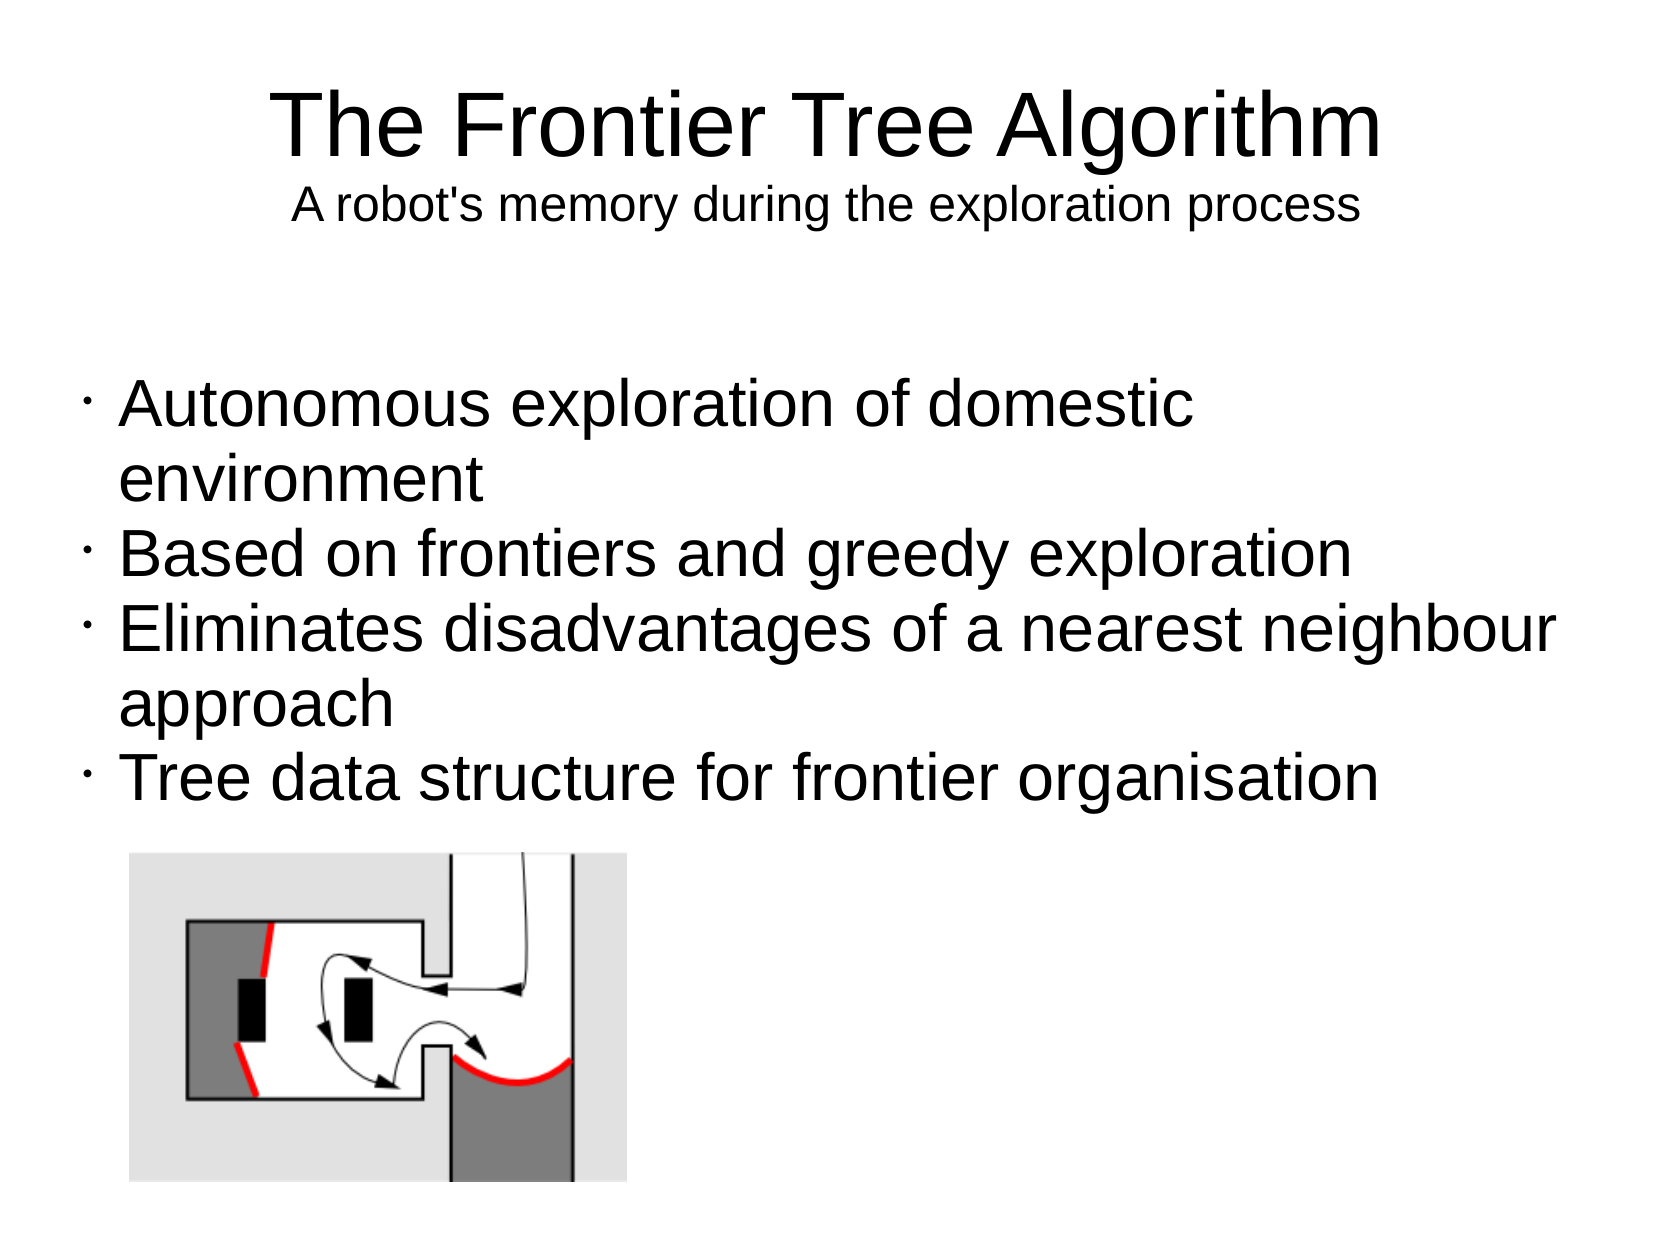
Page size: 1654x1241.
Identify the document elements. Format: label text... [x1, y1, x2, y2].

subtitle Autonomous exploration of domestic environment Based on frontiers and greedy exploration Eliminates disadvantages of a nearest neighbour approach Tree data structure for frontier organisation [82, 231, 1571, 951]
title The Frontier Tree Algorithm A robot's memory during the exploration process [82, 49, 1571, 231]
picture [129, 852, 627, 1182]
